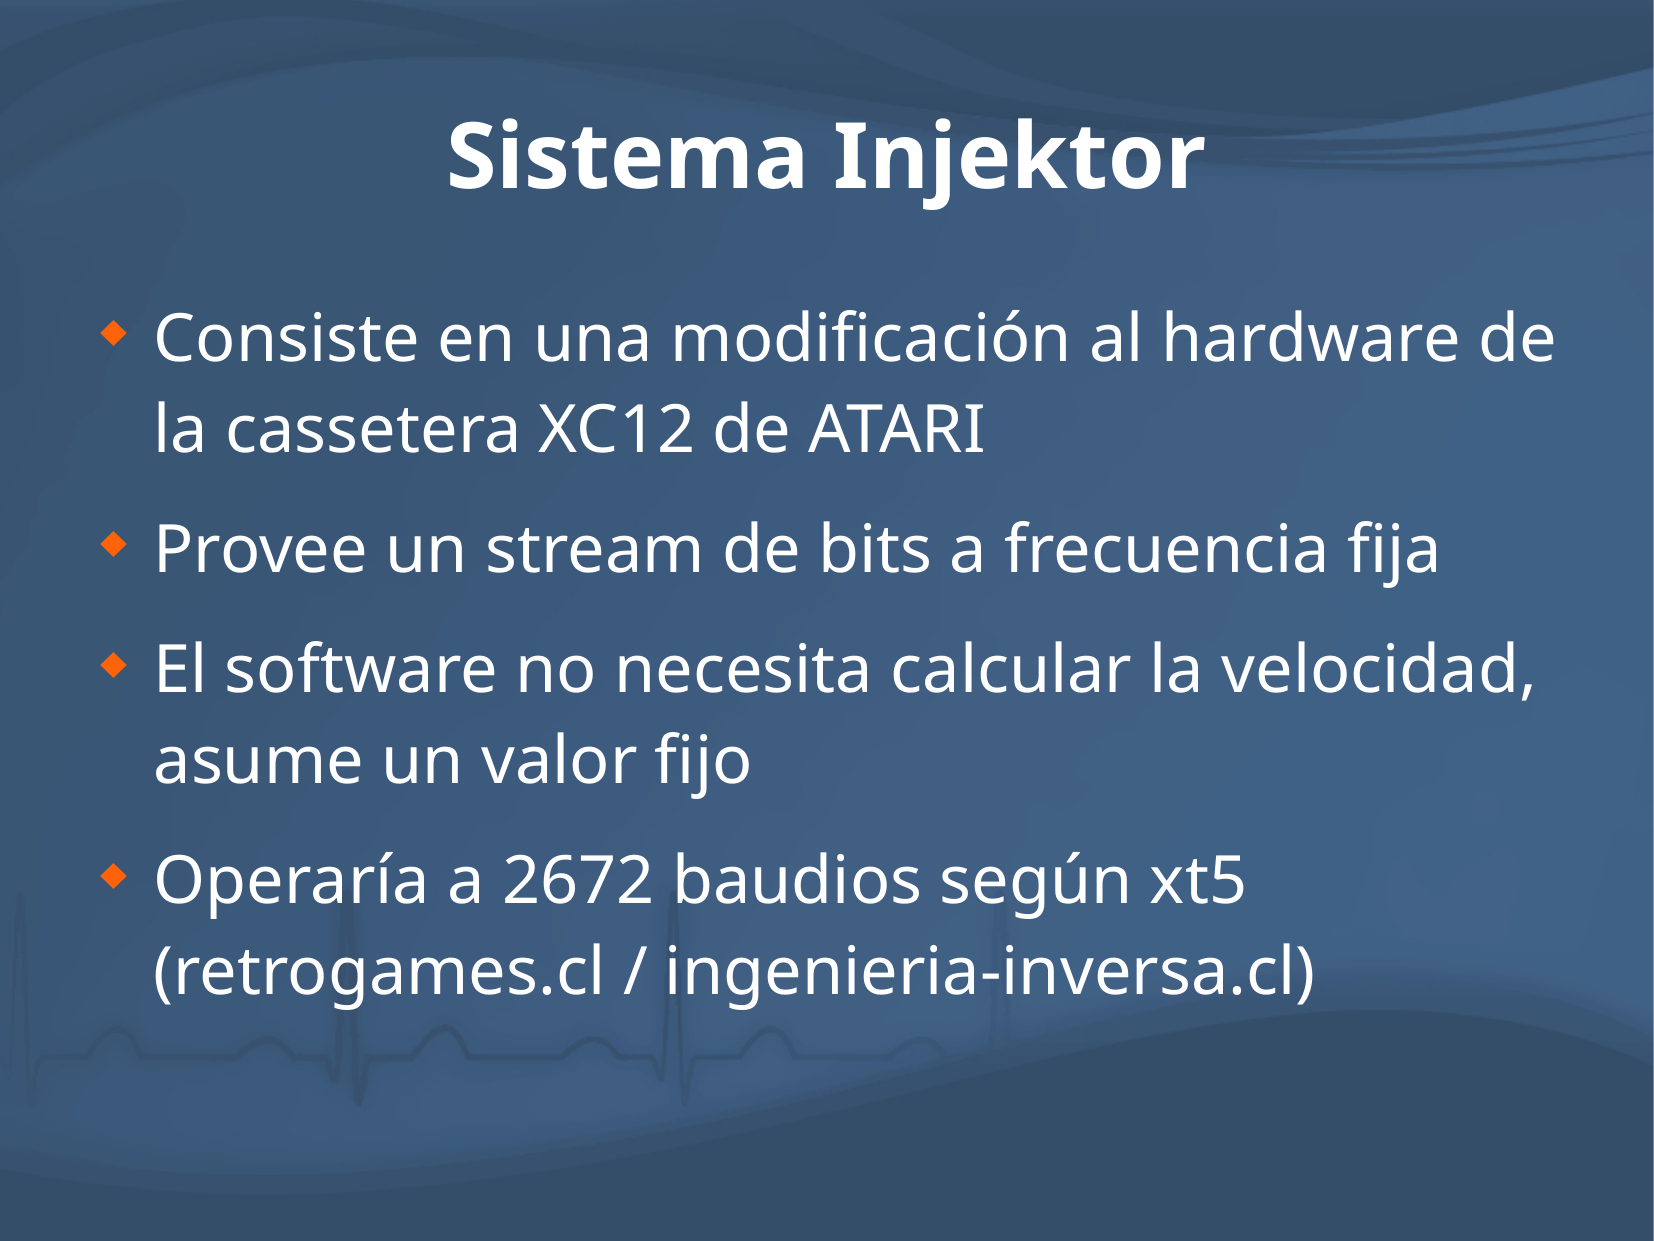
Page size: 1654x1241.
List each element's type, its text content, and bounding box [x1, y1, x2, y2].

list Consiste en una modificación al hardware de la cassetera XC12 de ATARI Provee un stream de bits a frecuencia fija El software no necesita calcular la velocidad, asume un valor fijo Operaría a 2672 baudios según xt5 (retrogames.cl / ingenieria-inversa.cl) [82, 290, 1571, 1109]
picture [0, 0, 1654, 1241]
title Sistema Injektor [82, 49, 1571, 257]
